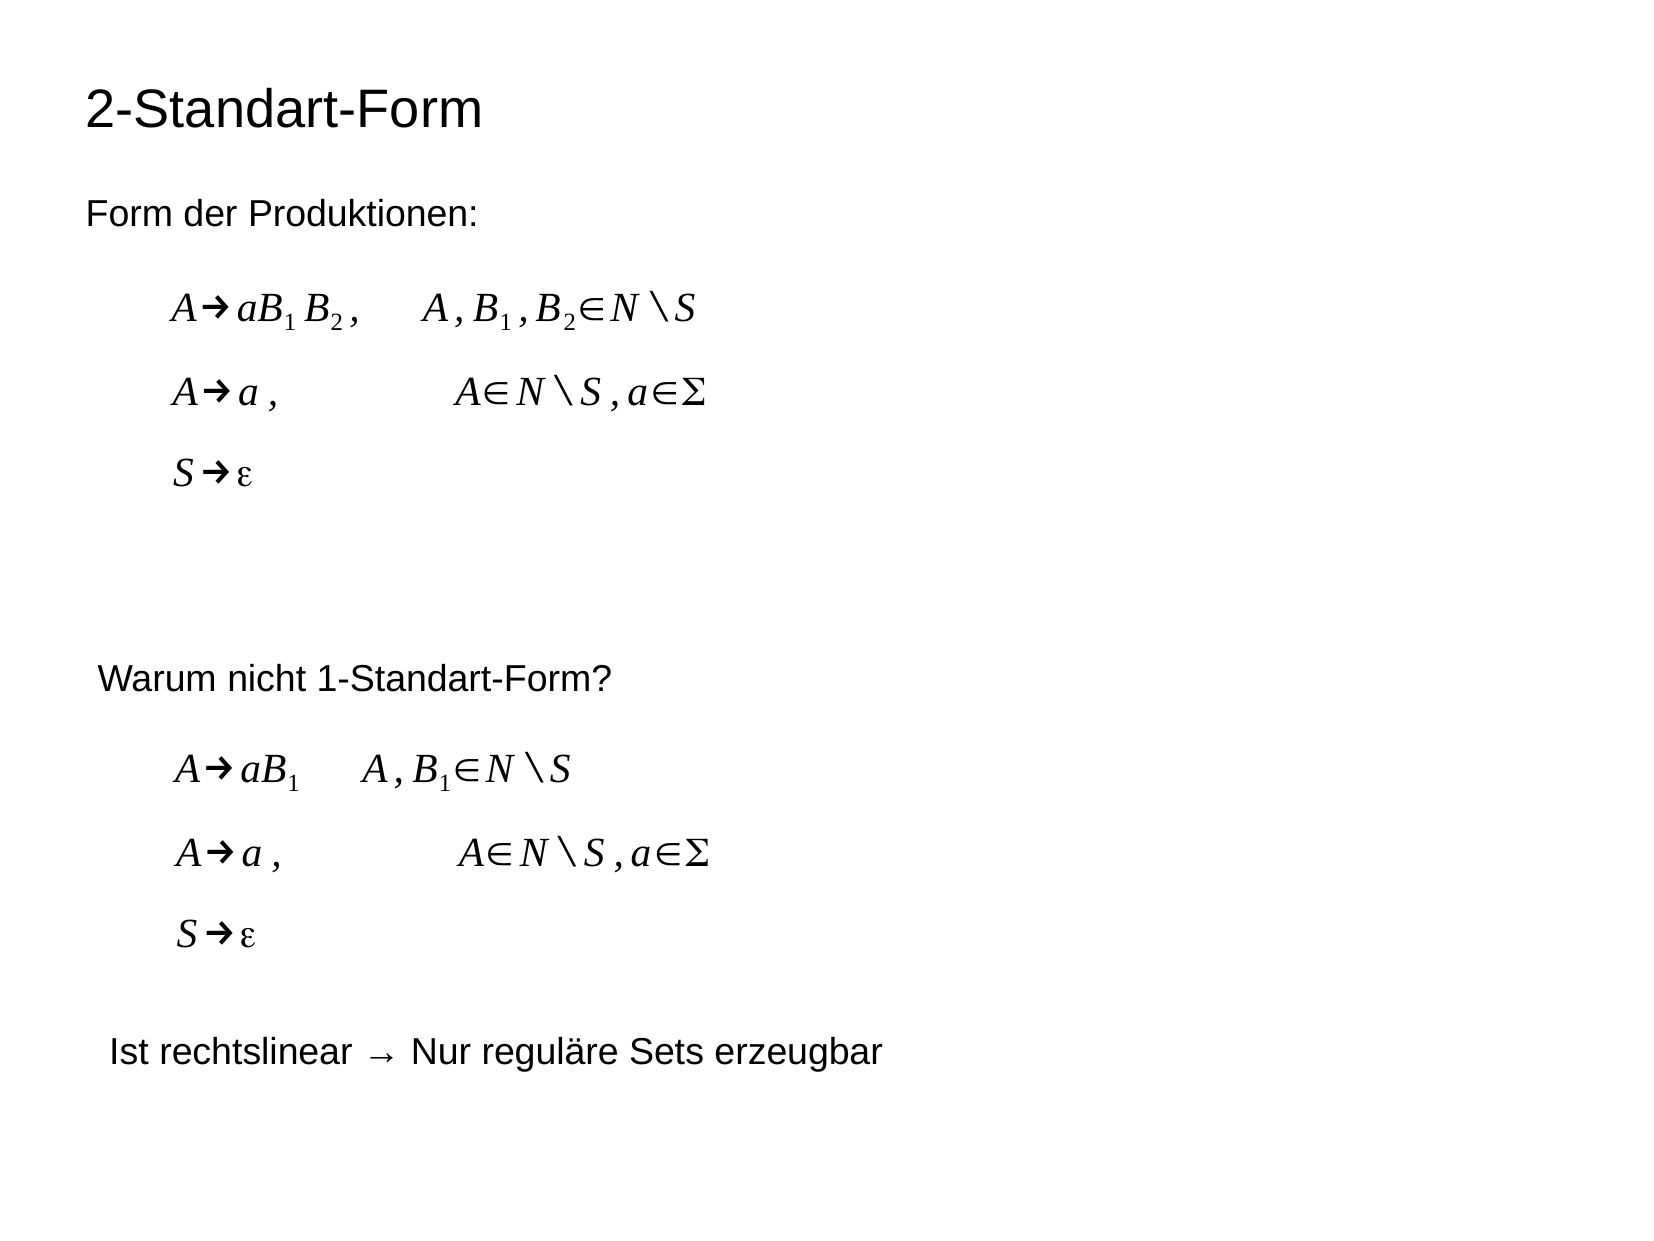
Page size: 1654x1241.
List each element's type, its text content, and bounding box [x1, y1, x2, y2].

chart [168, 910, 264, 957]
chart [165, 448, 260, 496]
text_box Form der Produktionen: [70, 184, 780, 284]
text_box Warum nicht 1-Standart-Form? [82, 649, 910, 707]
text_box 2-Standart-Form [70, 70, 1312, 147]
chart [166, 829, 717, 876]
chart [163, 367, 713, 415]
chart [165, 744, 580, 798]
text_box Ist rechtslinear → Nur reguläre Sets erzeugbar [94, 1023, 910, 1123]
chart [161, 283, 705, 337]
